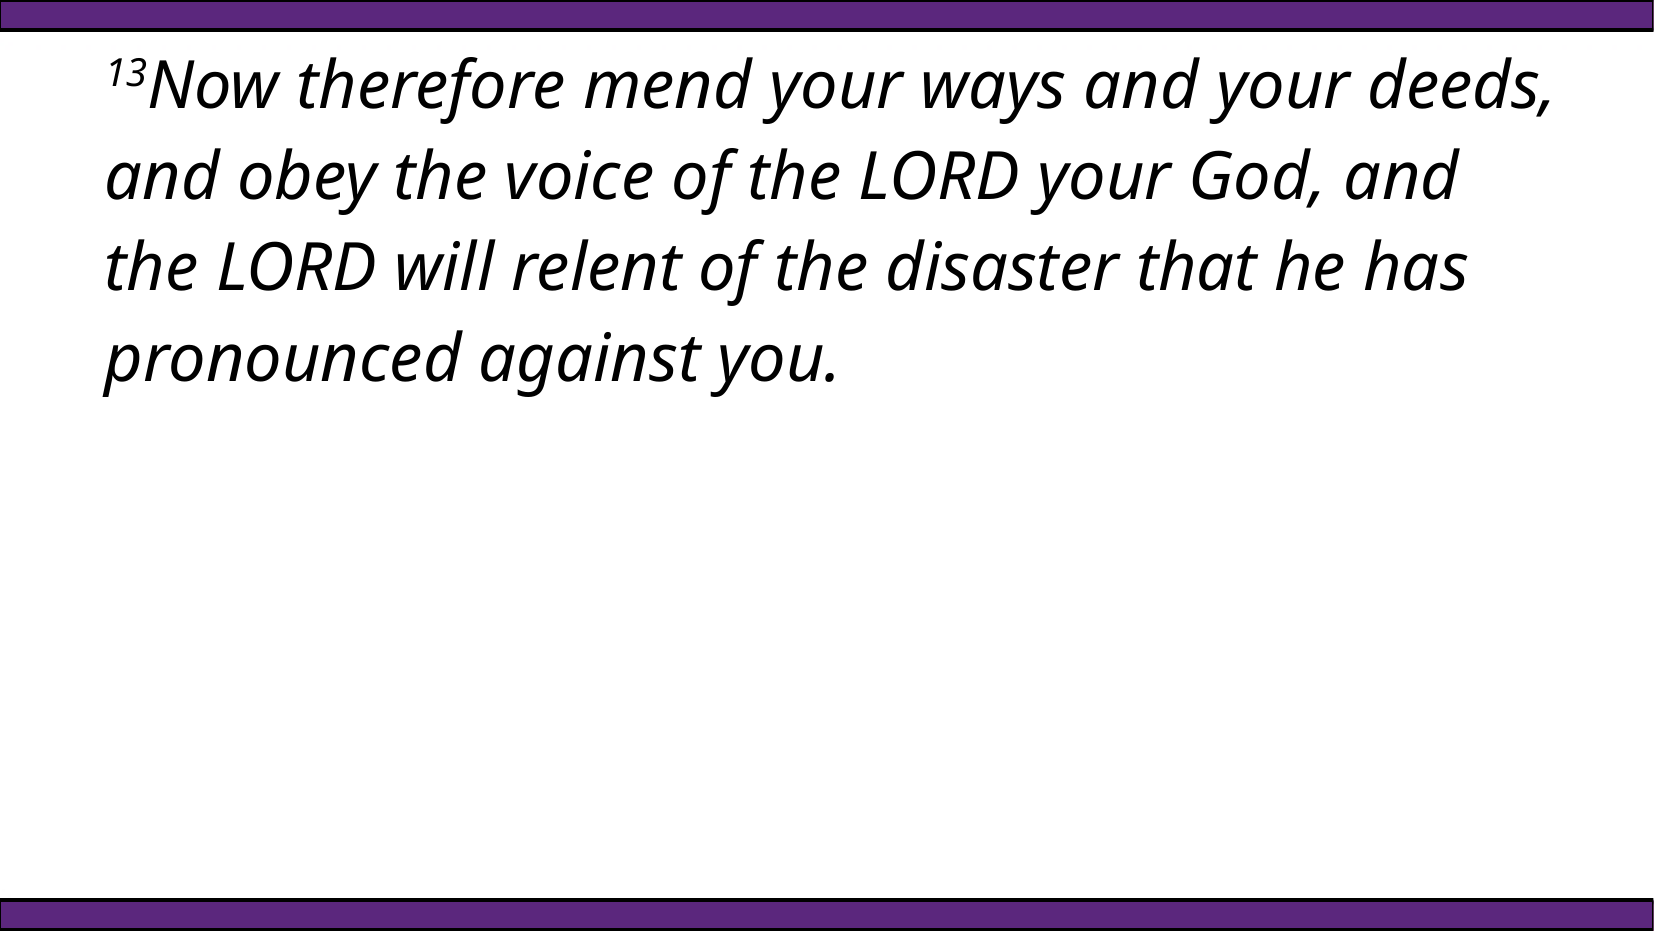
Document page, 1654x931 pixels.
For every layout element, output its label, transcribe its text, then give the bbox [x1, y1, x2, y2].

text_box 13Now therefore mend your ways and your deeds, and obey the voice of the LORD your God, and the LORD will relent of the disaster that he has pronounced against you. [90, 30, 1576, 400]
text_box [0, 0, 1654, 31]
picture [0, 31, 1654, 900]
text_box [0, 900, 1654, 931]
